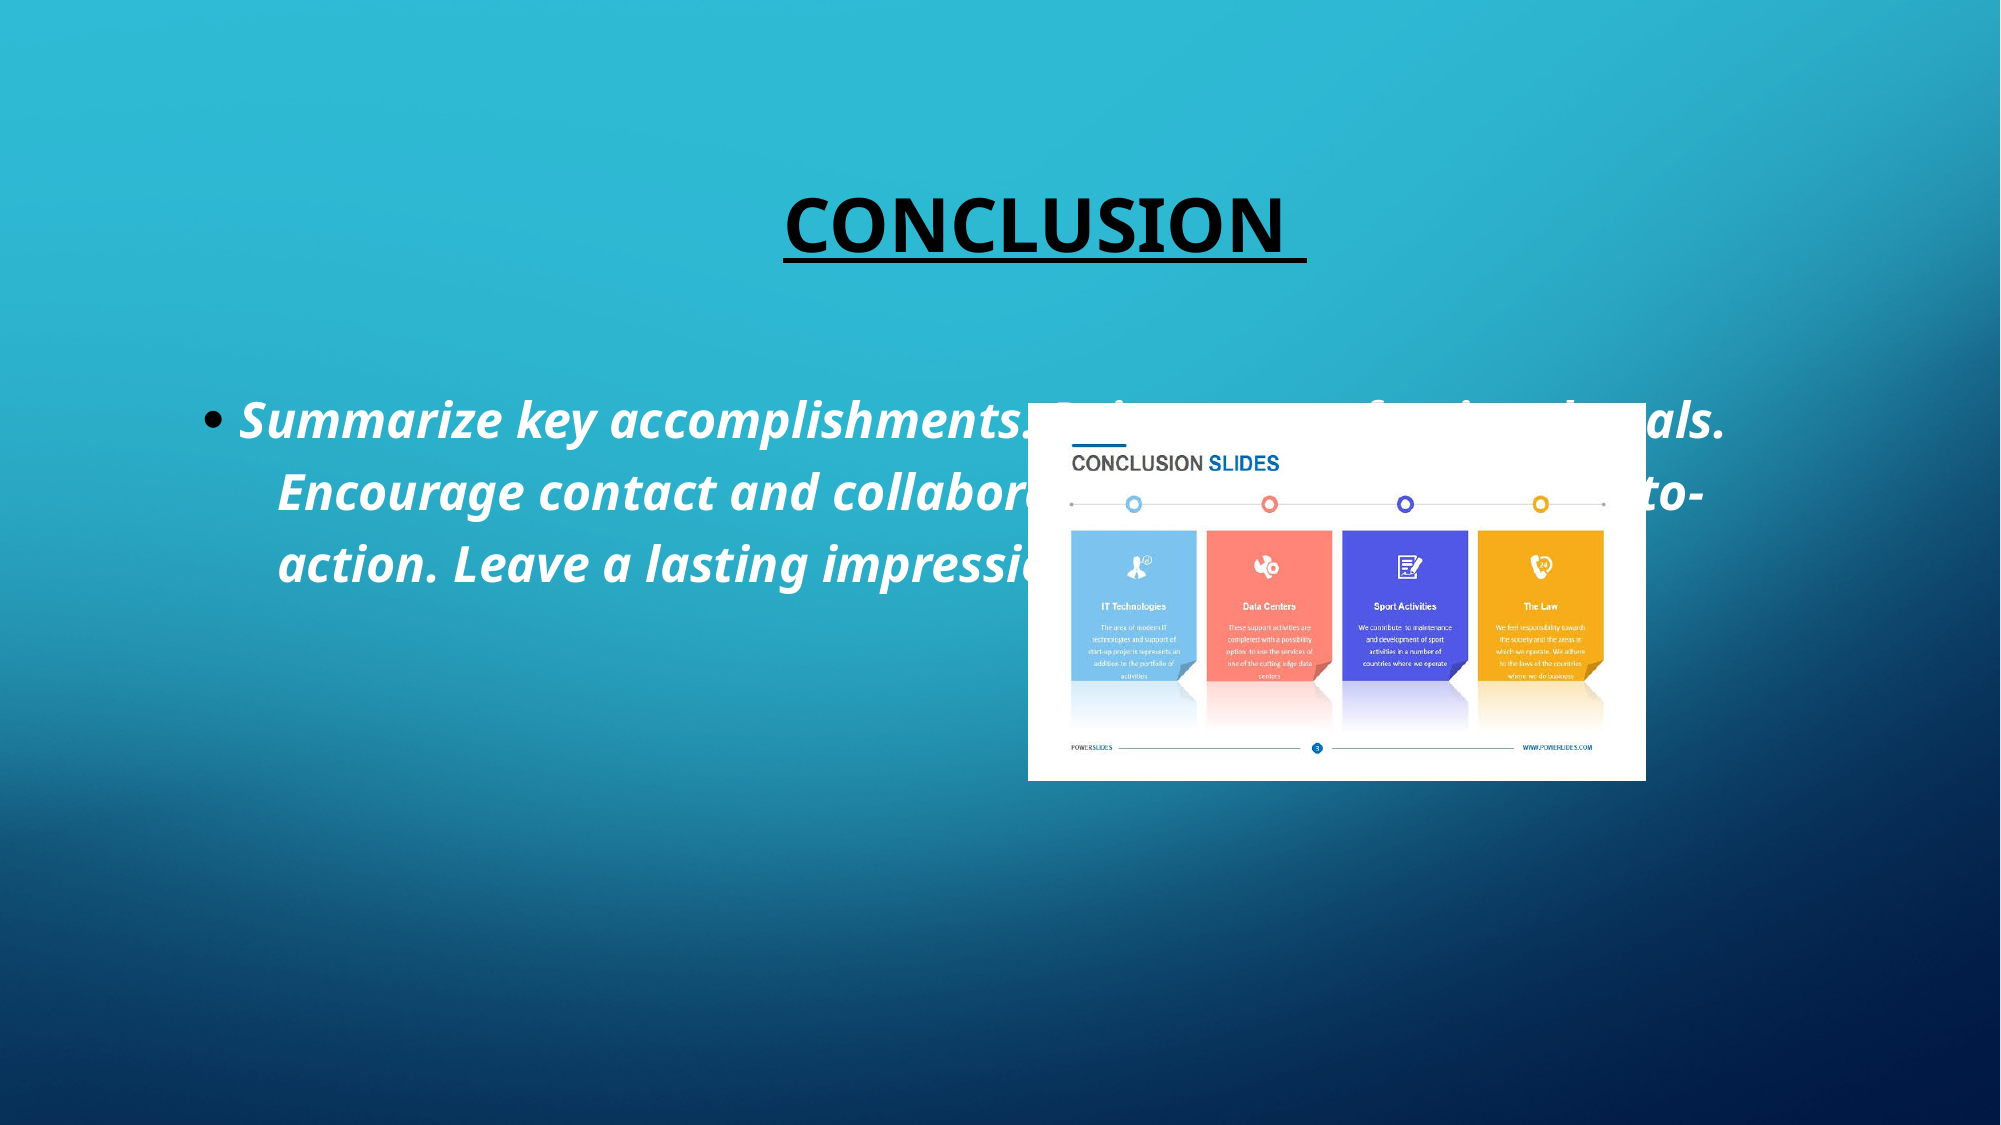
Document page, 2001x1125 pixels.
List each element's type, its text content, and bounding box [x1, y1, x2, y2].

picture [1042, 417, 1632, 767]
list Summarize key accomplishments. Reiterate professional goals. Encourage contact and collaboration. Provide a clear call-to-action. Leave a lasting impression. [187, 369, 1813, 951]
title Conclusion [768, 137, 1988, 320]
